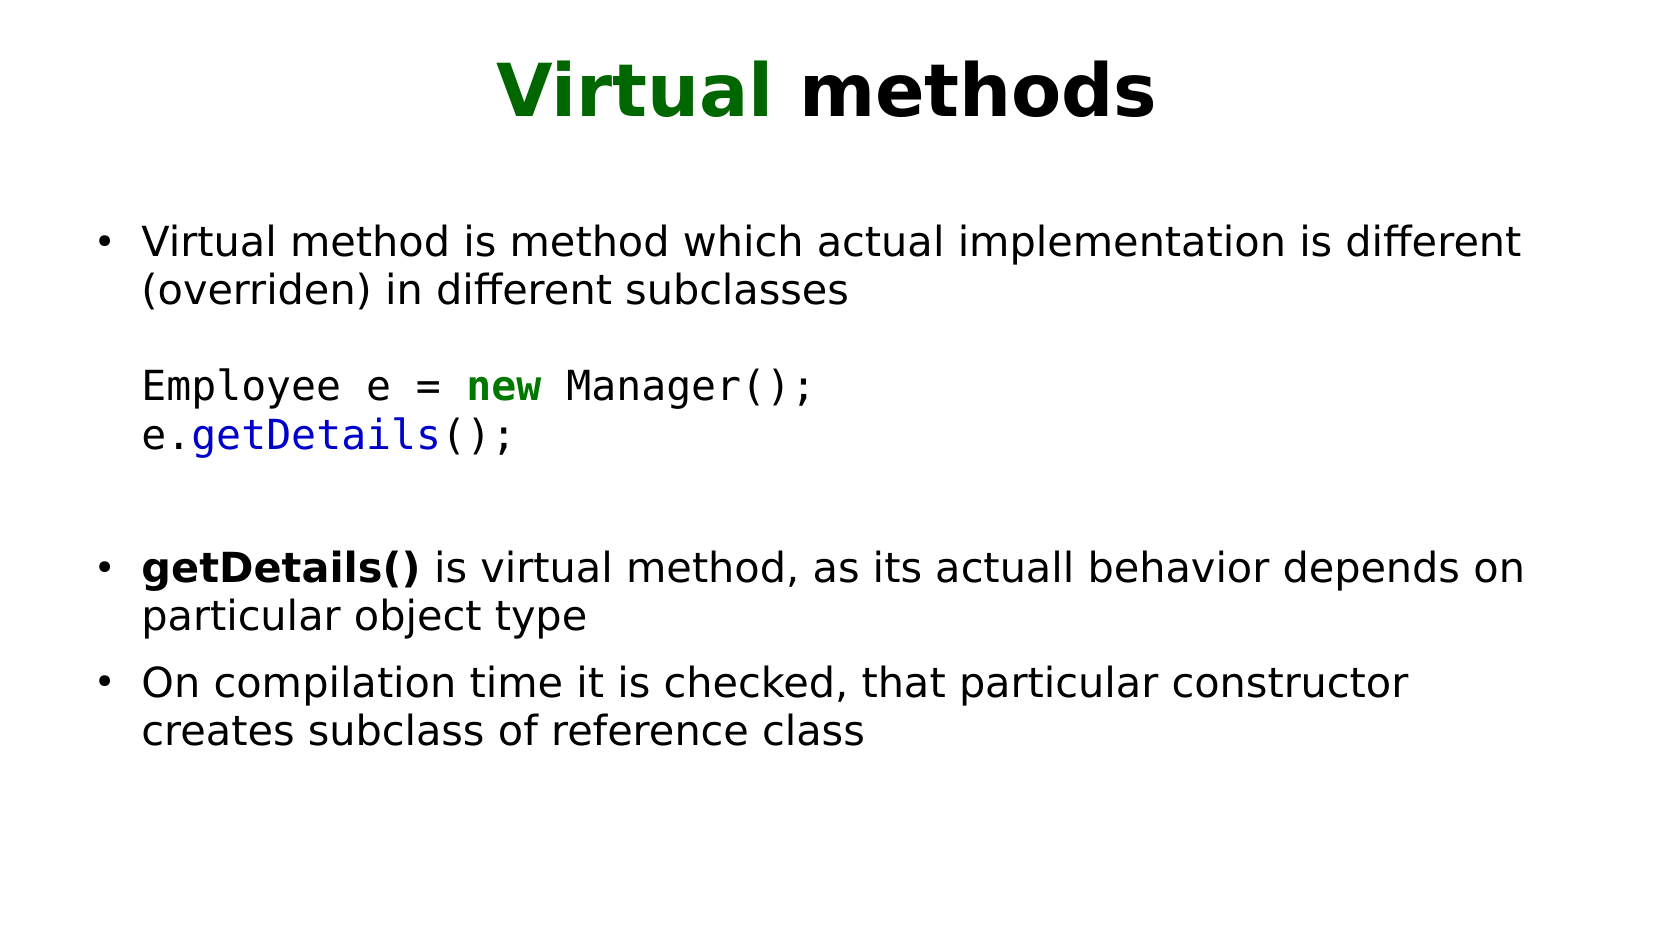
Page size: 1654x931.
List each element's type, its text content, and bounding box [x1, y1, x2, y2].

title Virtual methods [82, 49, 1571, 135]
list Virtual method is method which actual implementation is different (overriden) in different subclasses Employee e = new Manager(); e.getDetails(); getDetails() is virtual method, as its actuall behavior depends on particular object type On compilation time it is checked, that particular constructor creates subclass of reference class [82, 217, 1538, 758]
